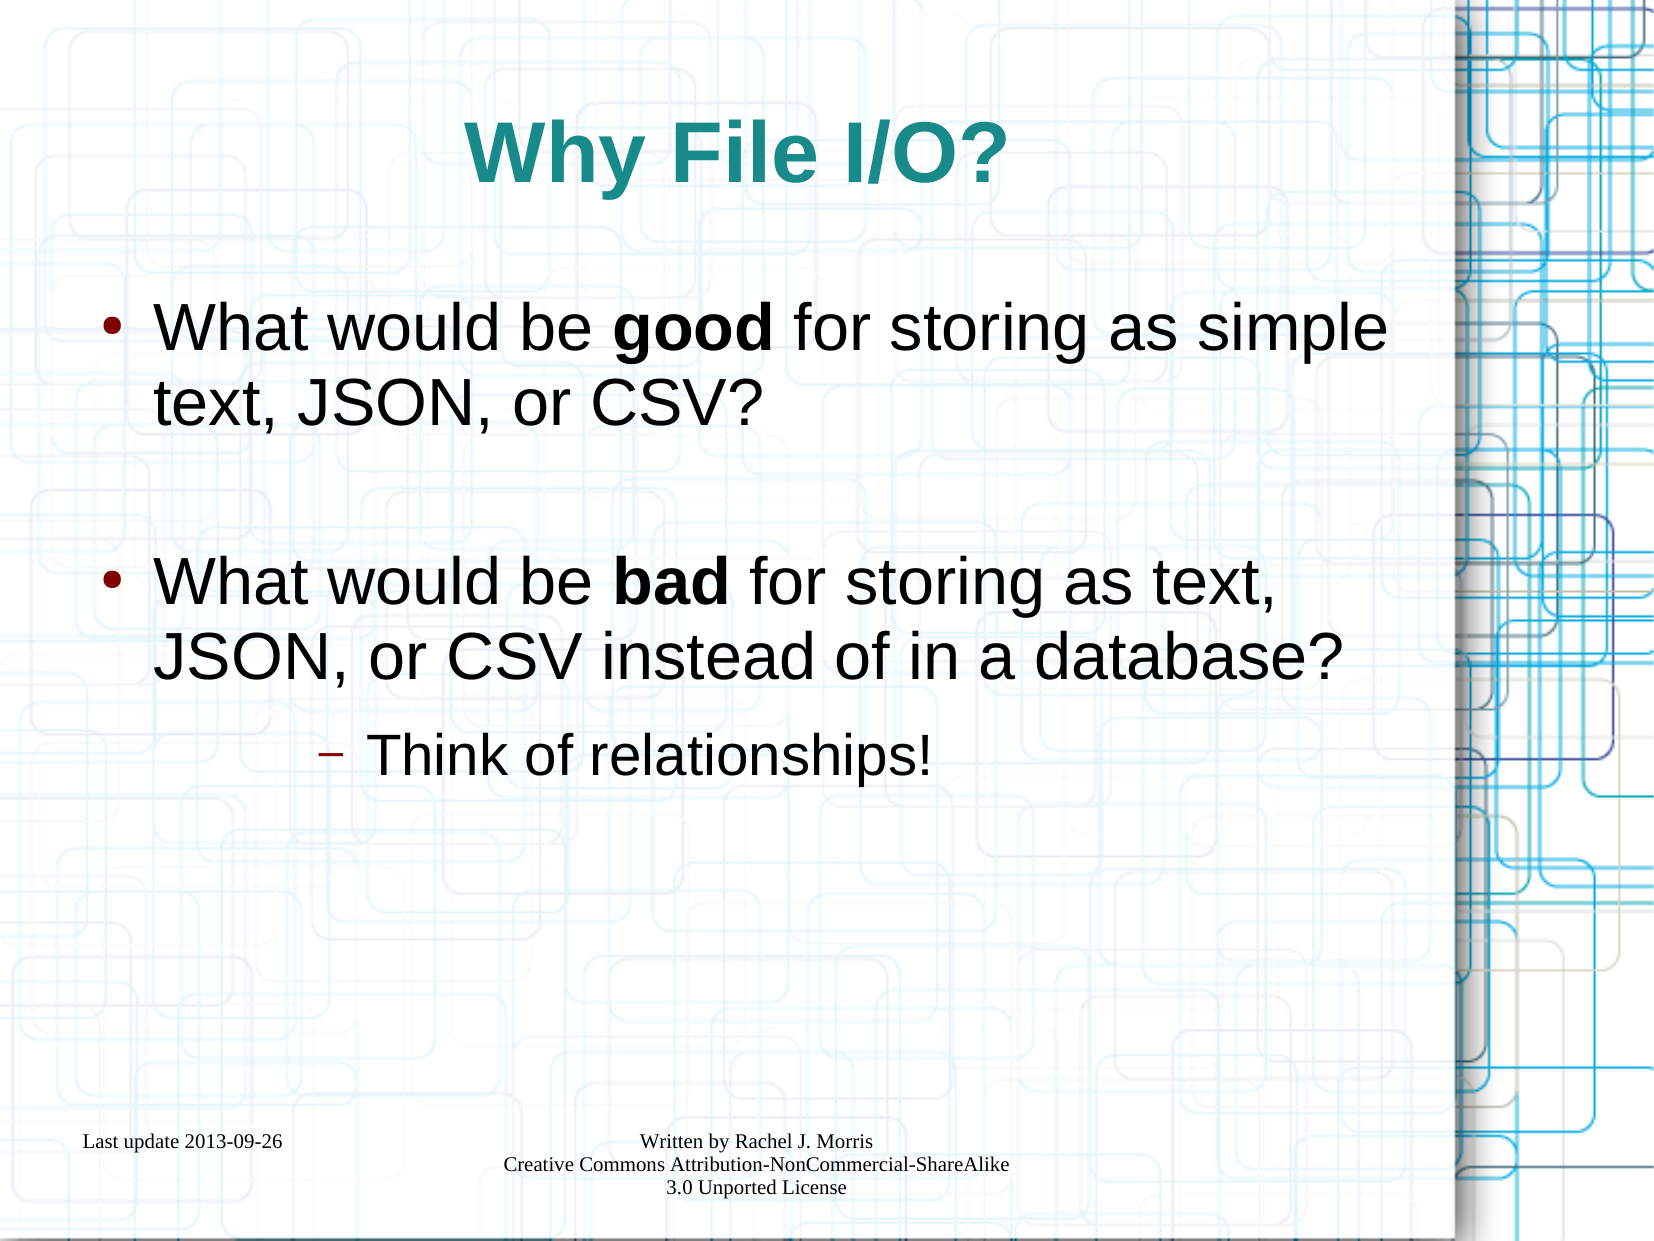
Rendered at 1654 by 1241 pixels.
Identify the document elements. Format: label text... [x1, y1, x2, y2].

list What would be good for storing as simple text, JSON, or CSV? What would be bad for storing as text, JSON, or CSV instead of in a database? Think of relationships! [82, 290, 1418, 1010]
picture [0, 0, 1654, 1241]
title Why File I/O? [59, 49, 1418, 257]
